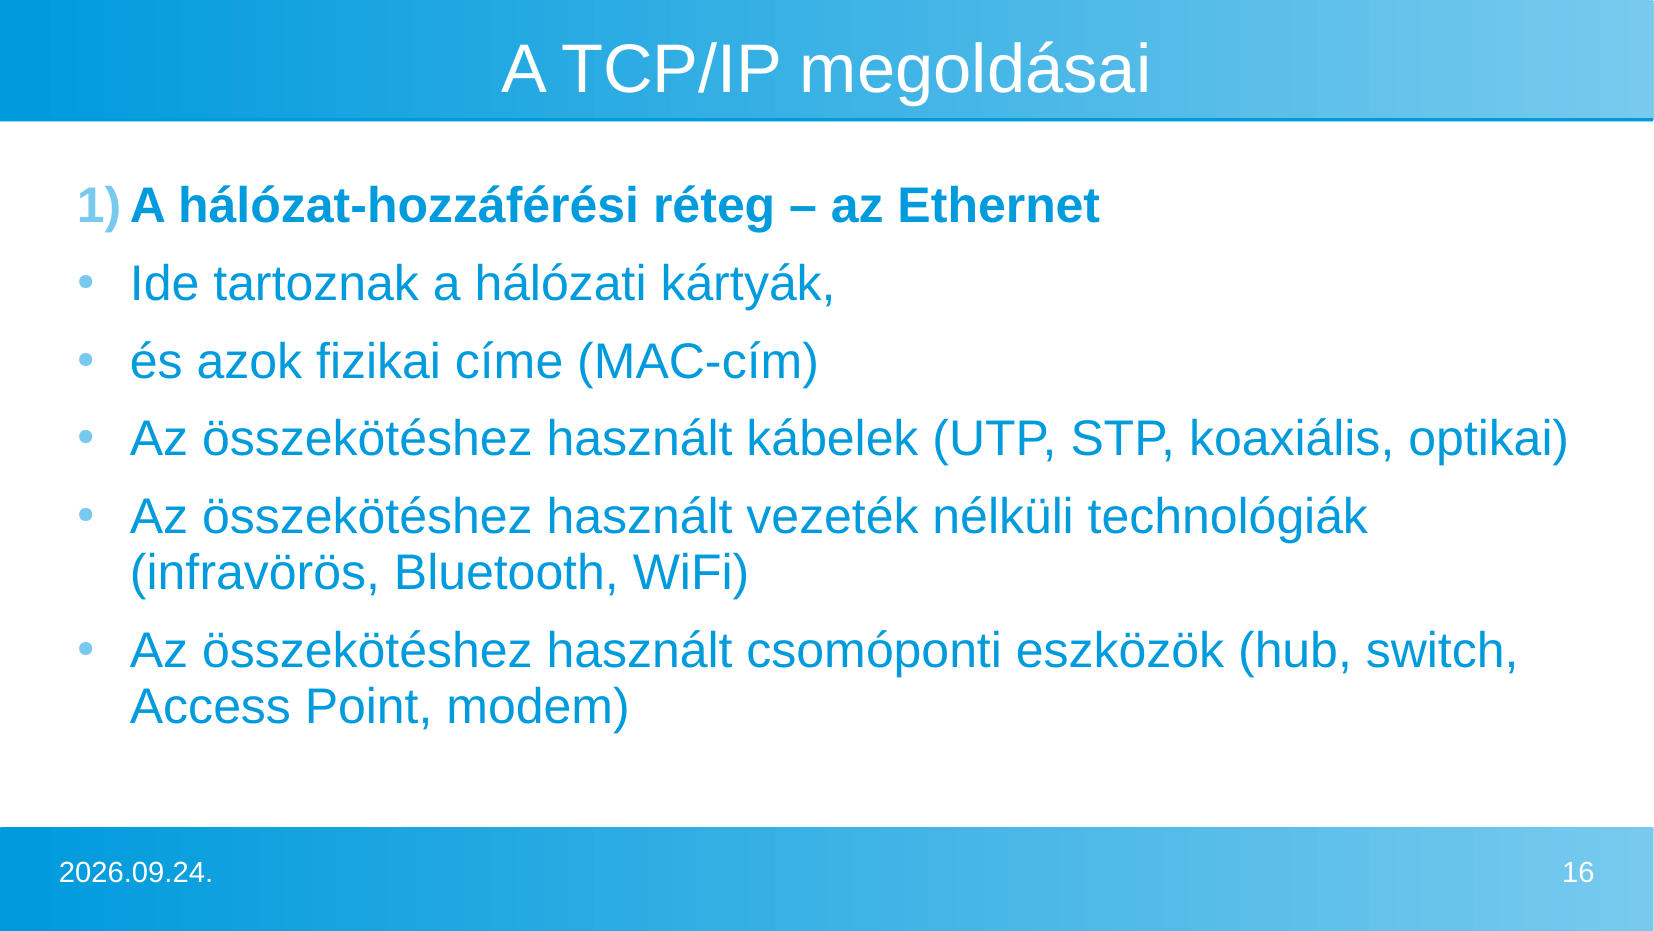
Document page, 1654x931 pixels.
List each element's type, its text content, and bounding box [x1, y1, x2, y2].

list A hálózat-hozzáférési réteg – az Ethernet Ide tartoznak a hálózati kártyák, és azok fizikai címe (MAC-cím) Az összekötéshez használt kábelek (UTP, STP, koaxiális, optikai) Az összekötéshez használt vezeték nélküli technológiák (infravörös, Bluetooth, WiFi) Az összekötéshez használt csomóponti eszközök (hub, switch, Access Point, modem) [59, 177, 1595, 768]
title A TCP/IP megoldásai [59, 29, 1595, 108]
